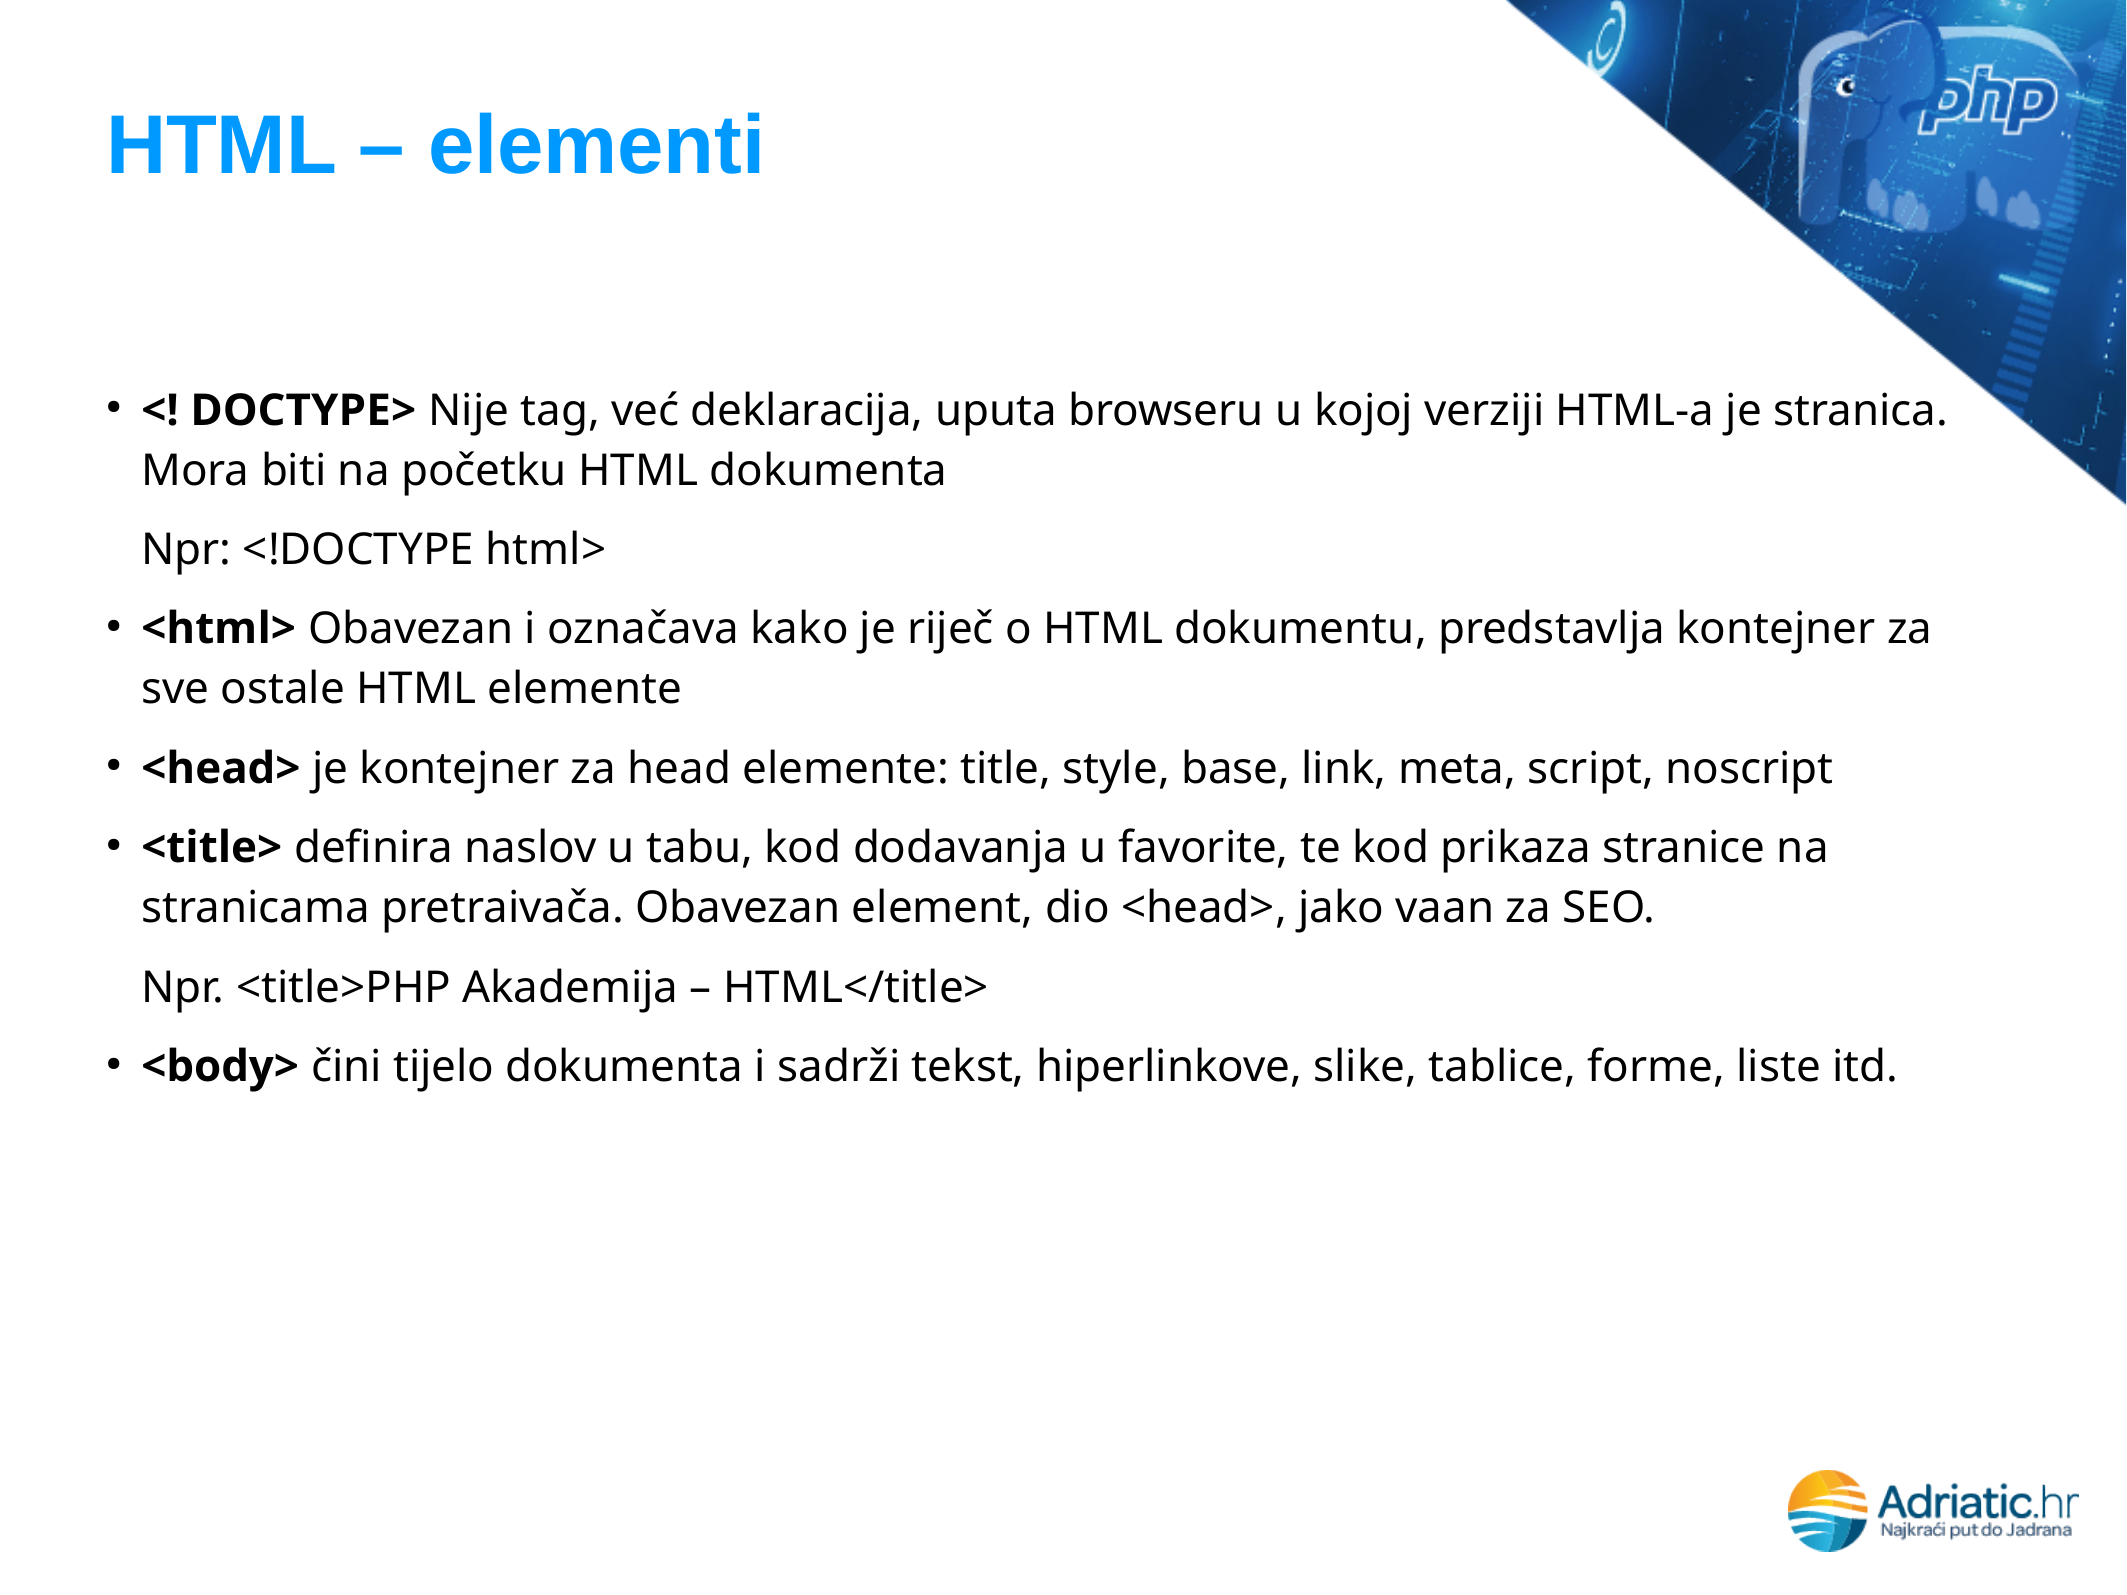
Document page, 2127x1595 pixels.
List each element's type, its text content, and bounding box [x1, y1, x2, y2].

picture [1788, 1470, 2079, 1552]
picture [1505, 0, 2127, 625]
title HTML – elementi [106, 70, 1630, 219]
list <! DOCTYPE> Nije tag, već deklaracija, uputa browseru u kojoj verziji HTML-a je stranica. Mora biti na početku HTML dokumenta Npr: <!DOCTYPE html> <html> Obavezan i označava kako je riječ o HTML dokumentu, predstavlja kontejner za sve ostale HTML elemente <head> je kontejner za head elemente: title, style, base, link, meta, script, noscript <title> definira naslov u tabu, kod dodavanja u favorite, te kod prikaza stranice na stranicama pretraivača. Obavezan element, dio <head>, jako vaan za SEO. Npr. <title>PHP Akademija – HTML</title> <body> čini tijelo dokumenta i sadrži tekst, hiperlinkove, slike, tablice, forme, liste itd. [94, 377, 2008, 1536]
